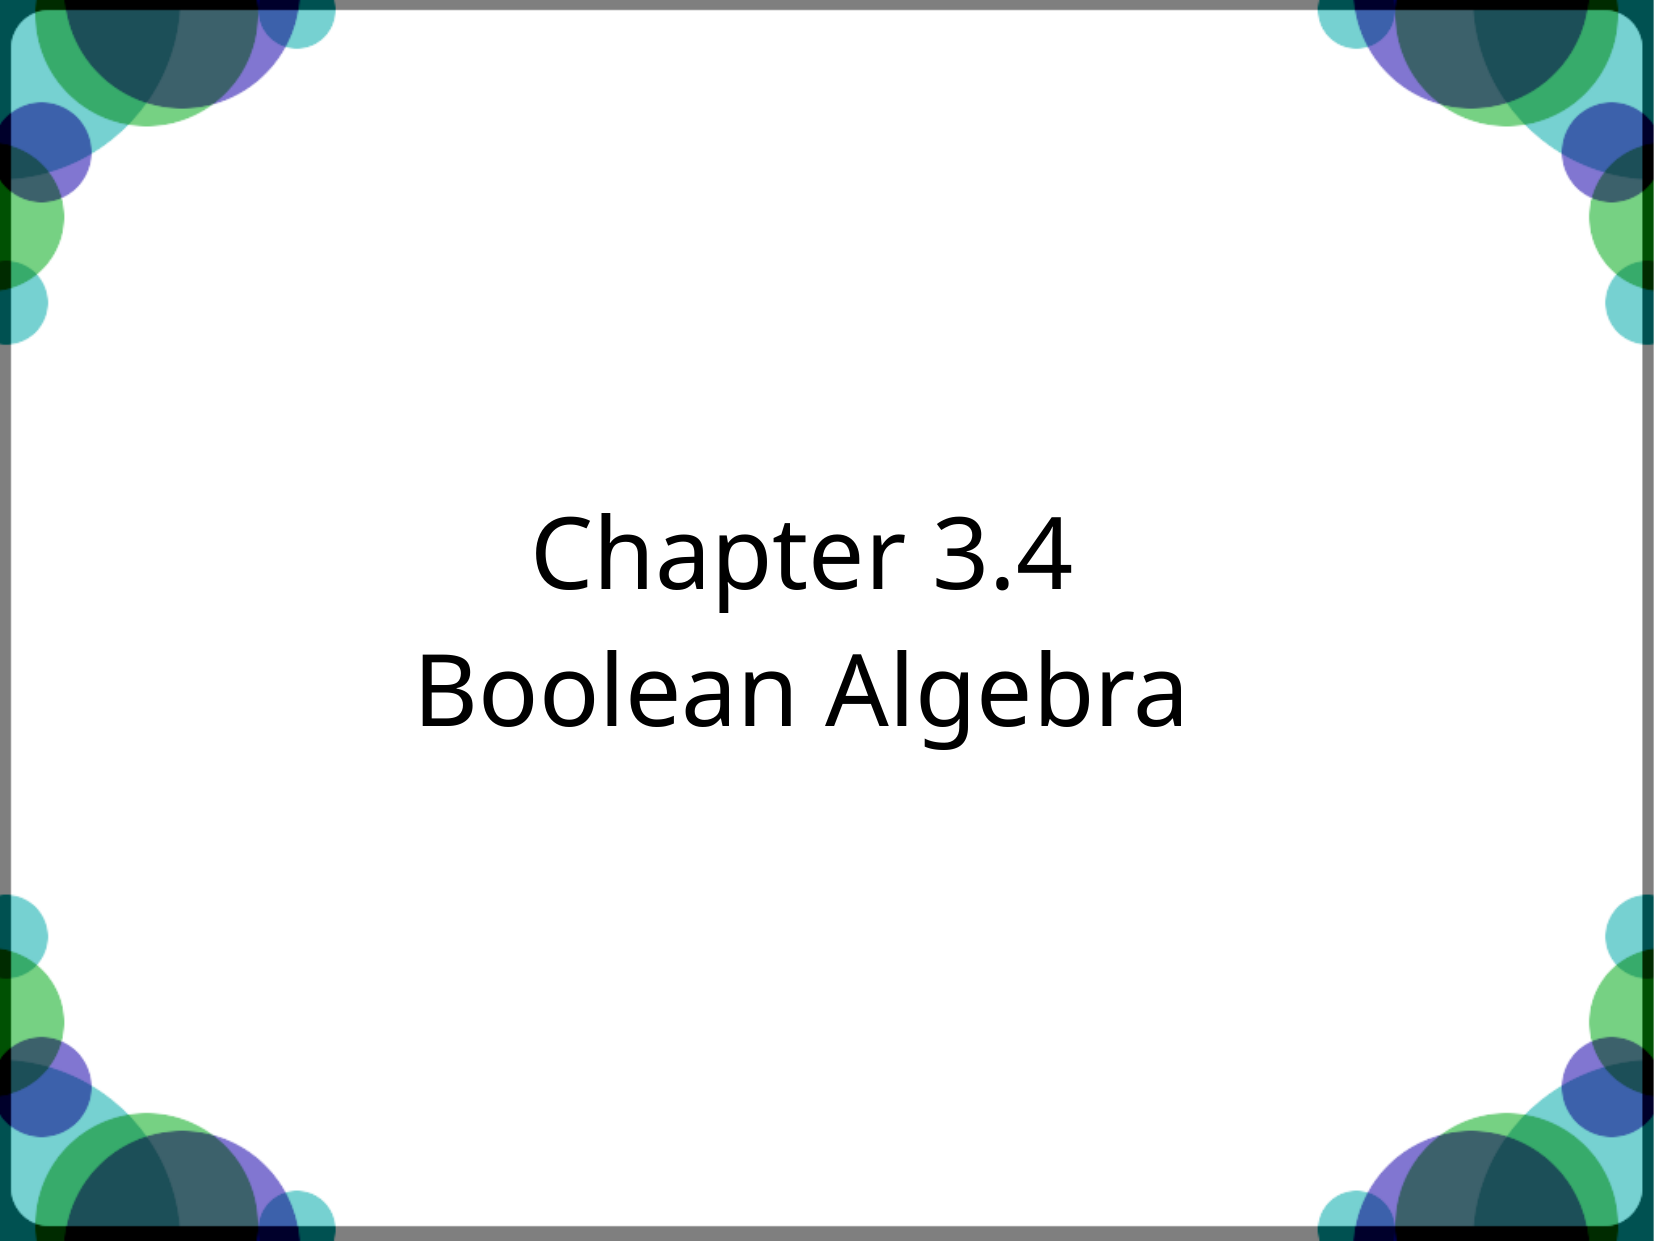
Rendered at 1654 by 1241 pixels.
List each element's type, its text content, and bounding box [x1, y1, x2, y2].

title Chapter 3.4 Boolean Algebra [58, 450, 1547, 788]
picture [0, 0, 1654, 1241]
